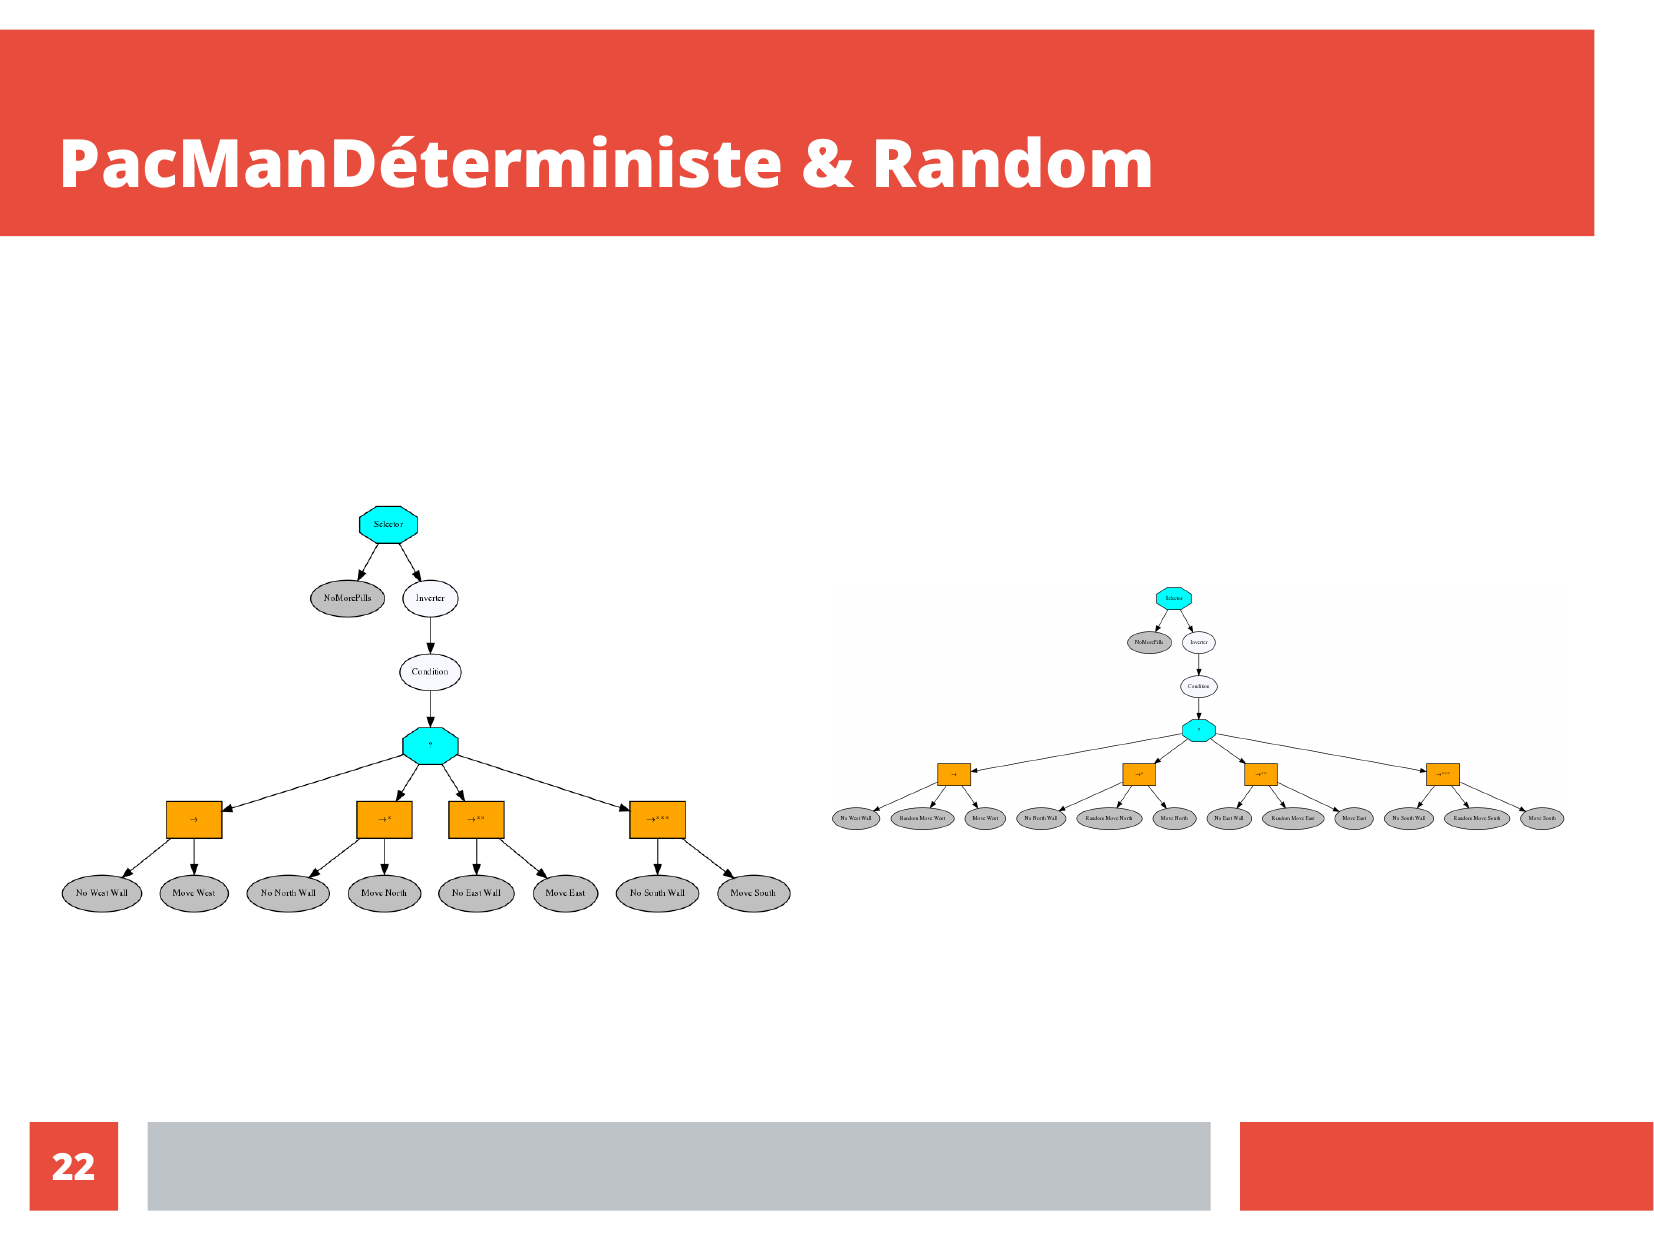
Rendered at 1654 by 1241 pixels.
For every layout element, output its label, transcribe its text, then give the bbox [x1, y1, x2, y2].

title PacManDéterministe & Random [59, 59, 1595, 207]
picture [58, 502, 794, 916]
picture [830, 585, 1566, 832]
